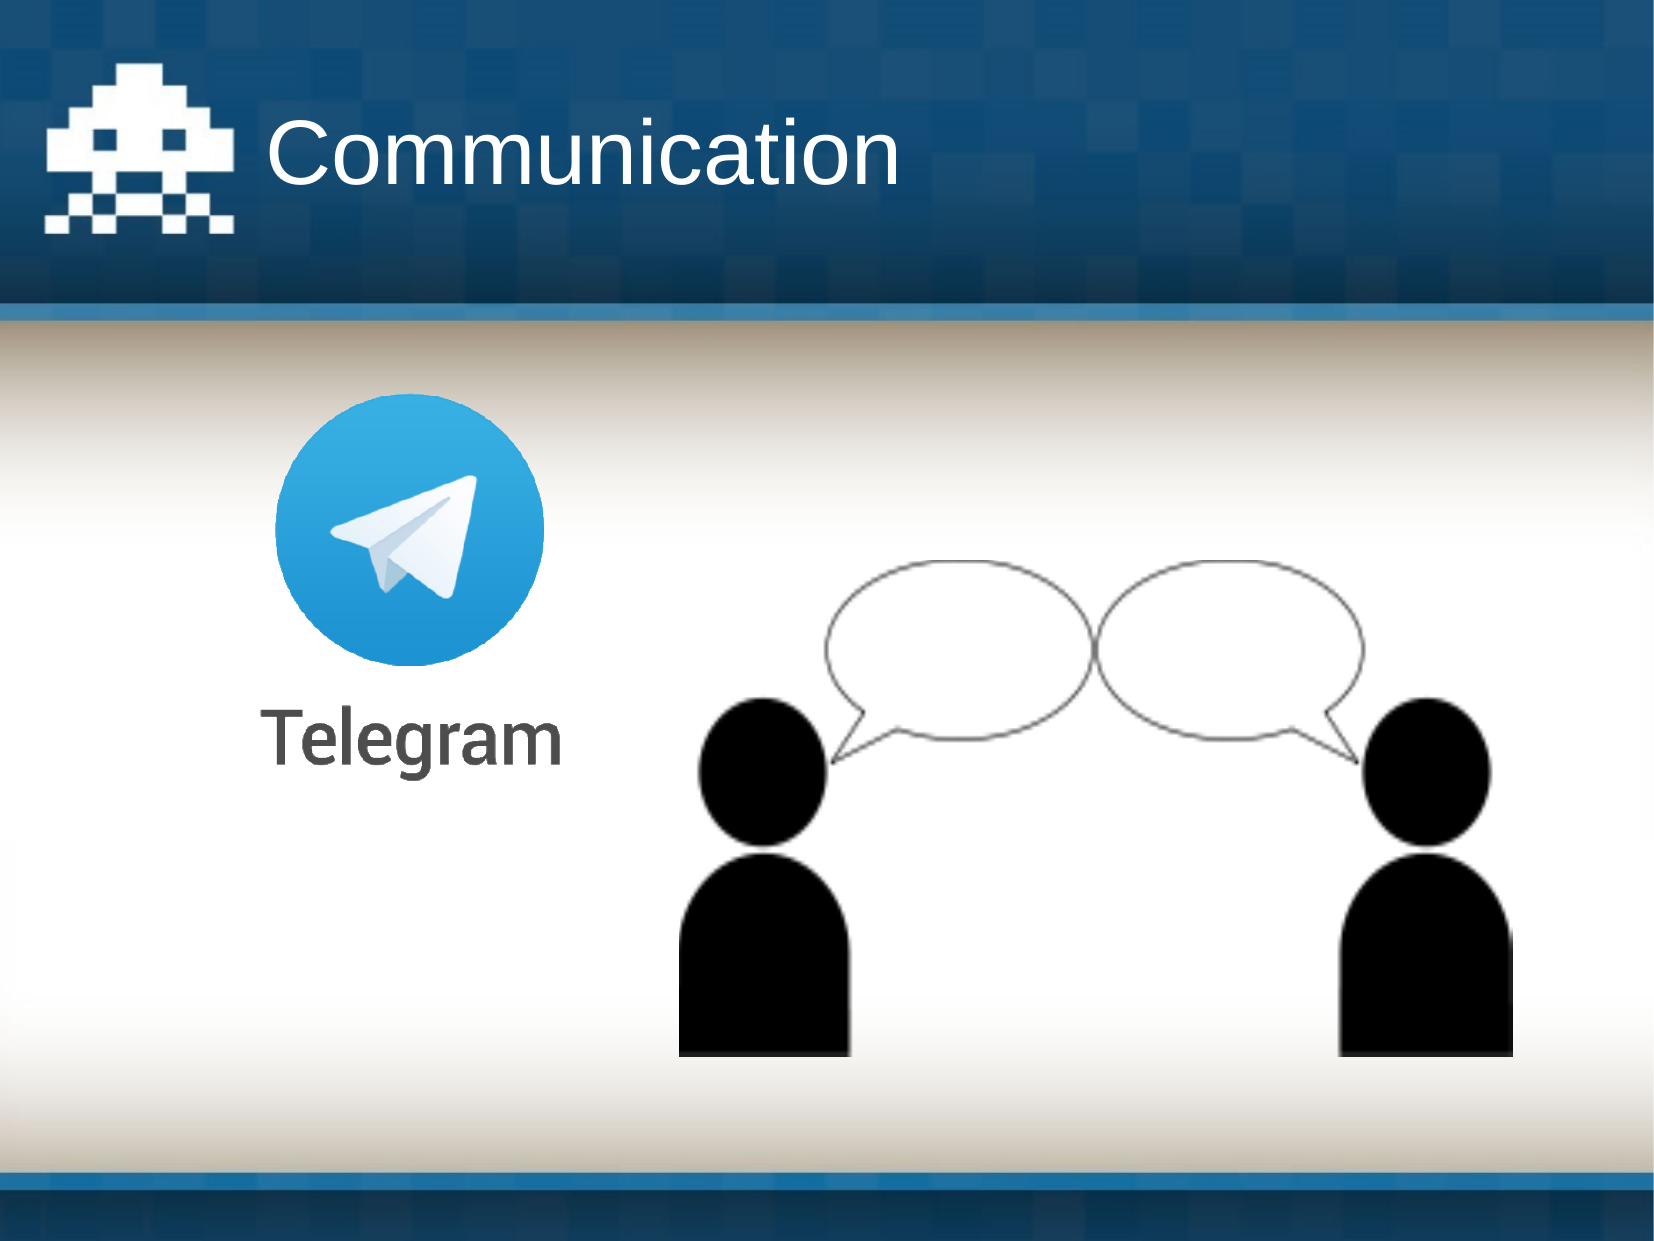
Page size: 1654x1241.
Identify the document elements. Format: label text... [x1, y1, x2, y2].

title Communication [265, 49, 1571, 257]
picture [0, 0, 1654, 1241]
